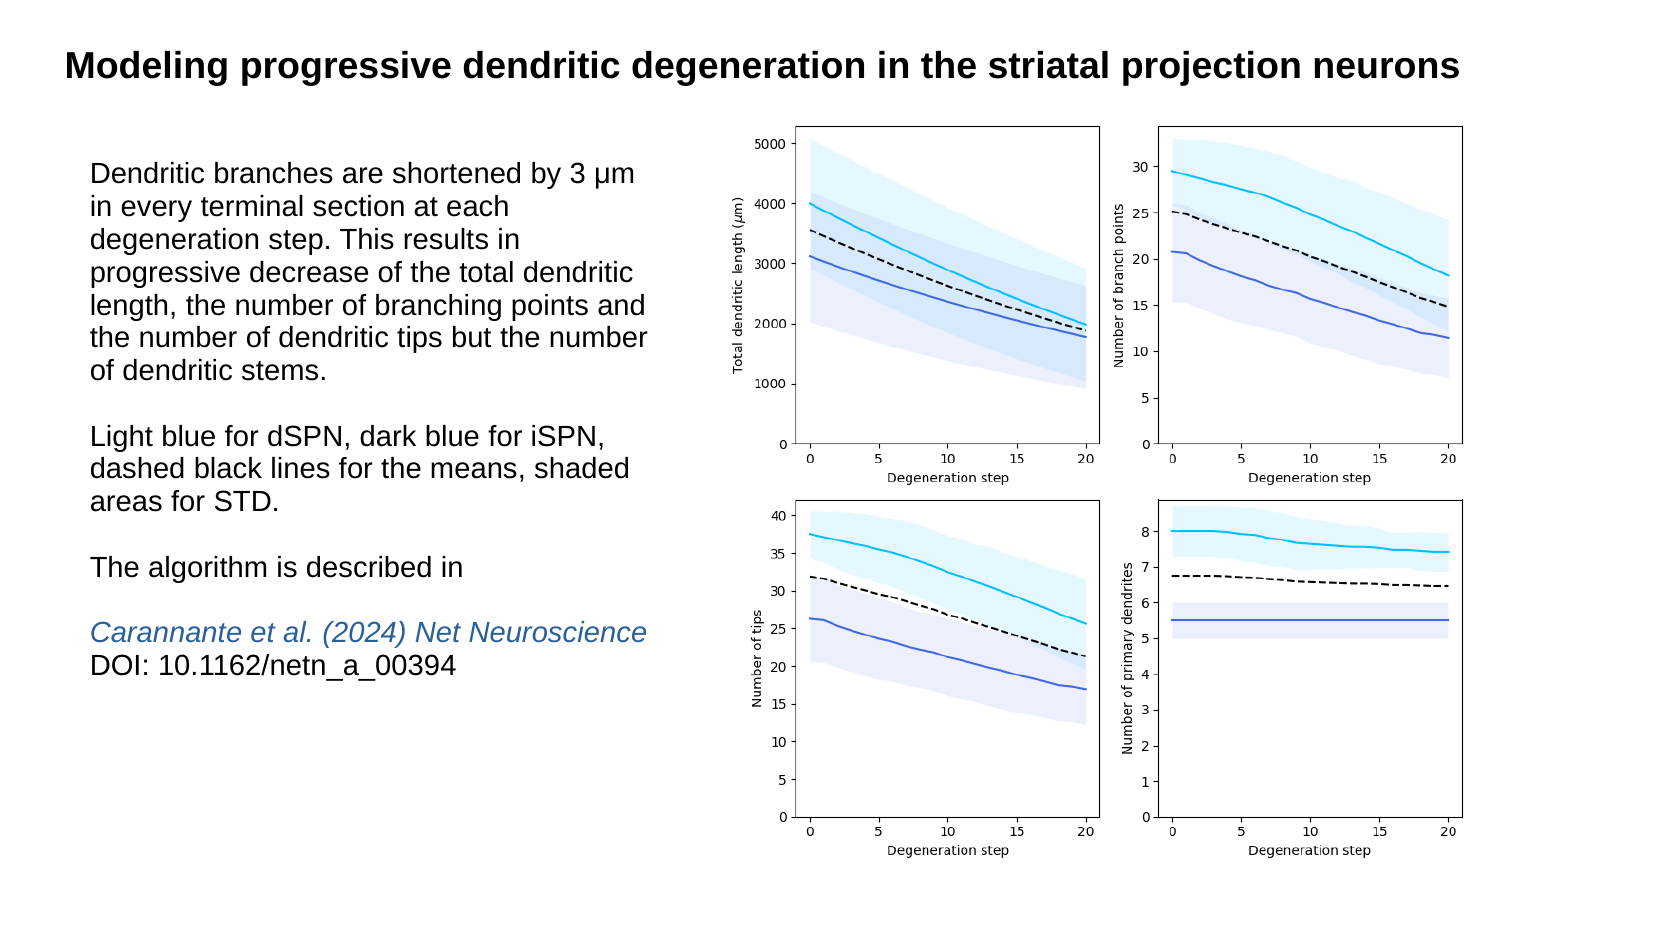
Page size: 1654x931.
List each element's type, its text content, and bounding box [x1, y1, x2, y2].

text_box Dendritic branches are shortened by 3 μm in every terminal section at each degeneration step. This results in progressive decrease of the total dendritic length, the number of branching points and the number of dendritic tips but the number of dendritic stems. Light blue for dSPN, dark blue for iSPN, dashed black lines for the means, shaded areas for STD. The algorithm is described in Carannante et al. (2024) Net Neuroscience DOI: 10.1162/netn_a_00394 [75, 150, 676, 690]
picture [721, 116, 1470, 867]
text_box Modeling progressive dendritic degeneration in the striatal projection neurons [49, 37, 1477, 95]
